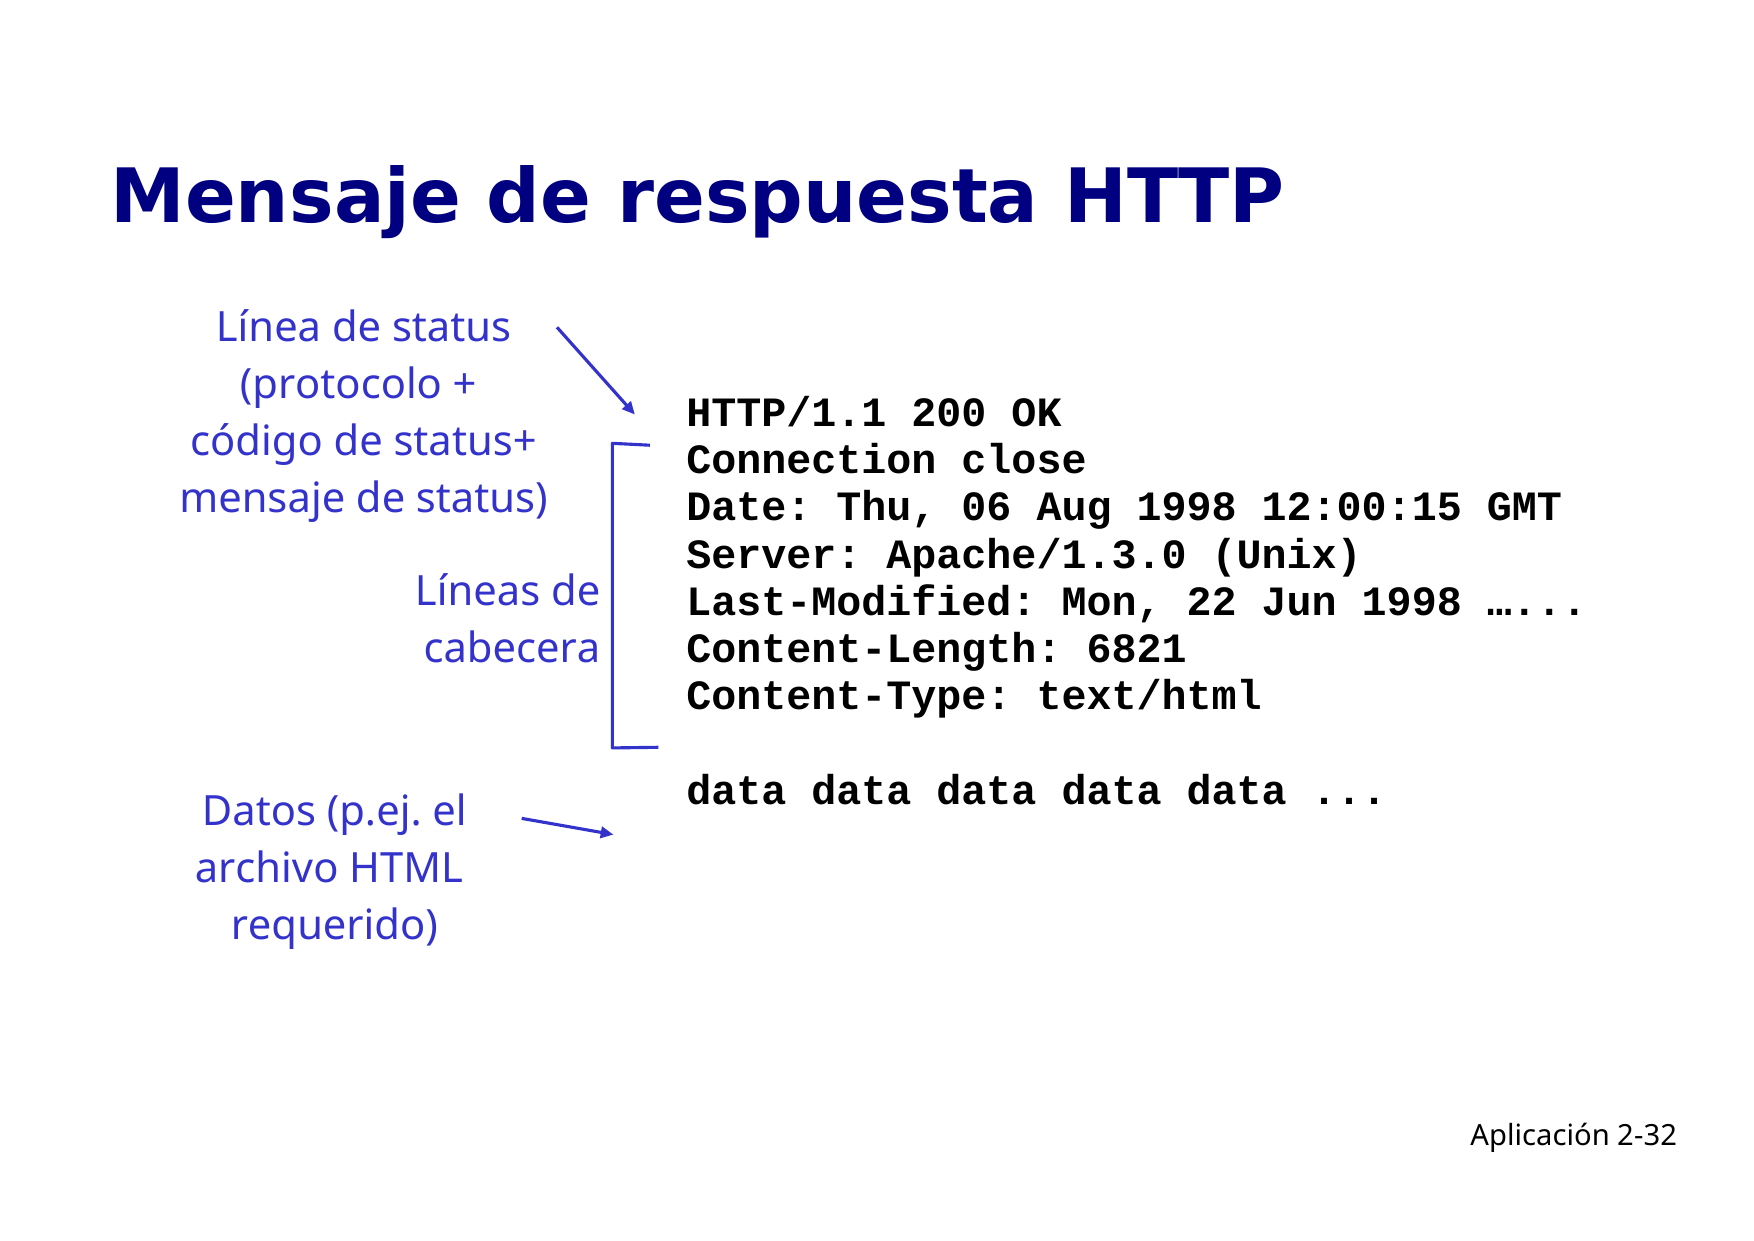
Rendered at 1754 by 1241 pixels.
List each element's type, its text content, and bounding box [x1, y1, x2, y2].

text_box Líneas de cabecera [400, 552, 616, 683]
text_box HTTP/1.1 200 OK Connection close Date: Thu, 06 Aug 1998 12:00:15 GMT Server: Apache/1.3.0 (Unix) Last-Modified: Mon, 22 Jun 1998 …... Content-Length: 6821 Content-Type: text/html data data data data data ... [671, 383, 1627, 825]
title Mensaje de respuesta HTTP [95, 88, 1671, 305]
text_box Datos (p.ej. el archivo HTML requerido) [179, 772, 489, 960]
text_box Línea de status (protocolo + código de status+ mensaje de status) [164, 289, 563, 533]
